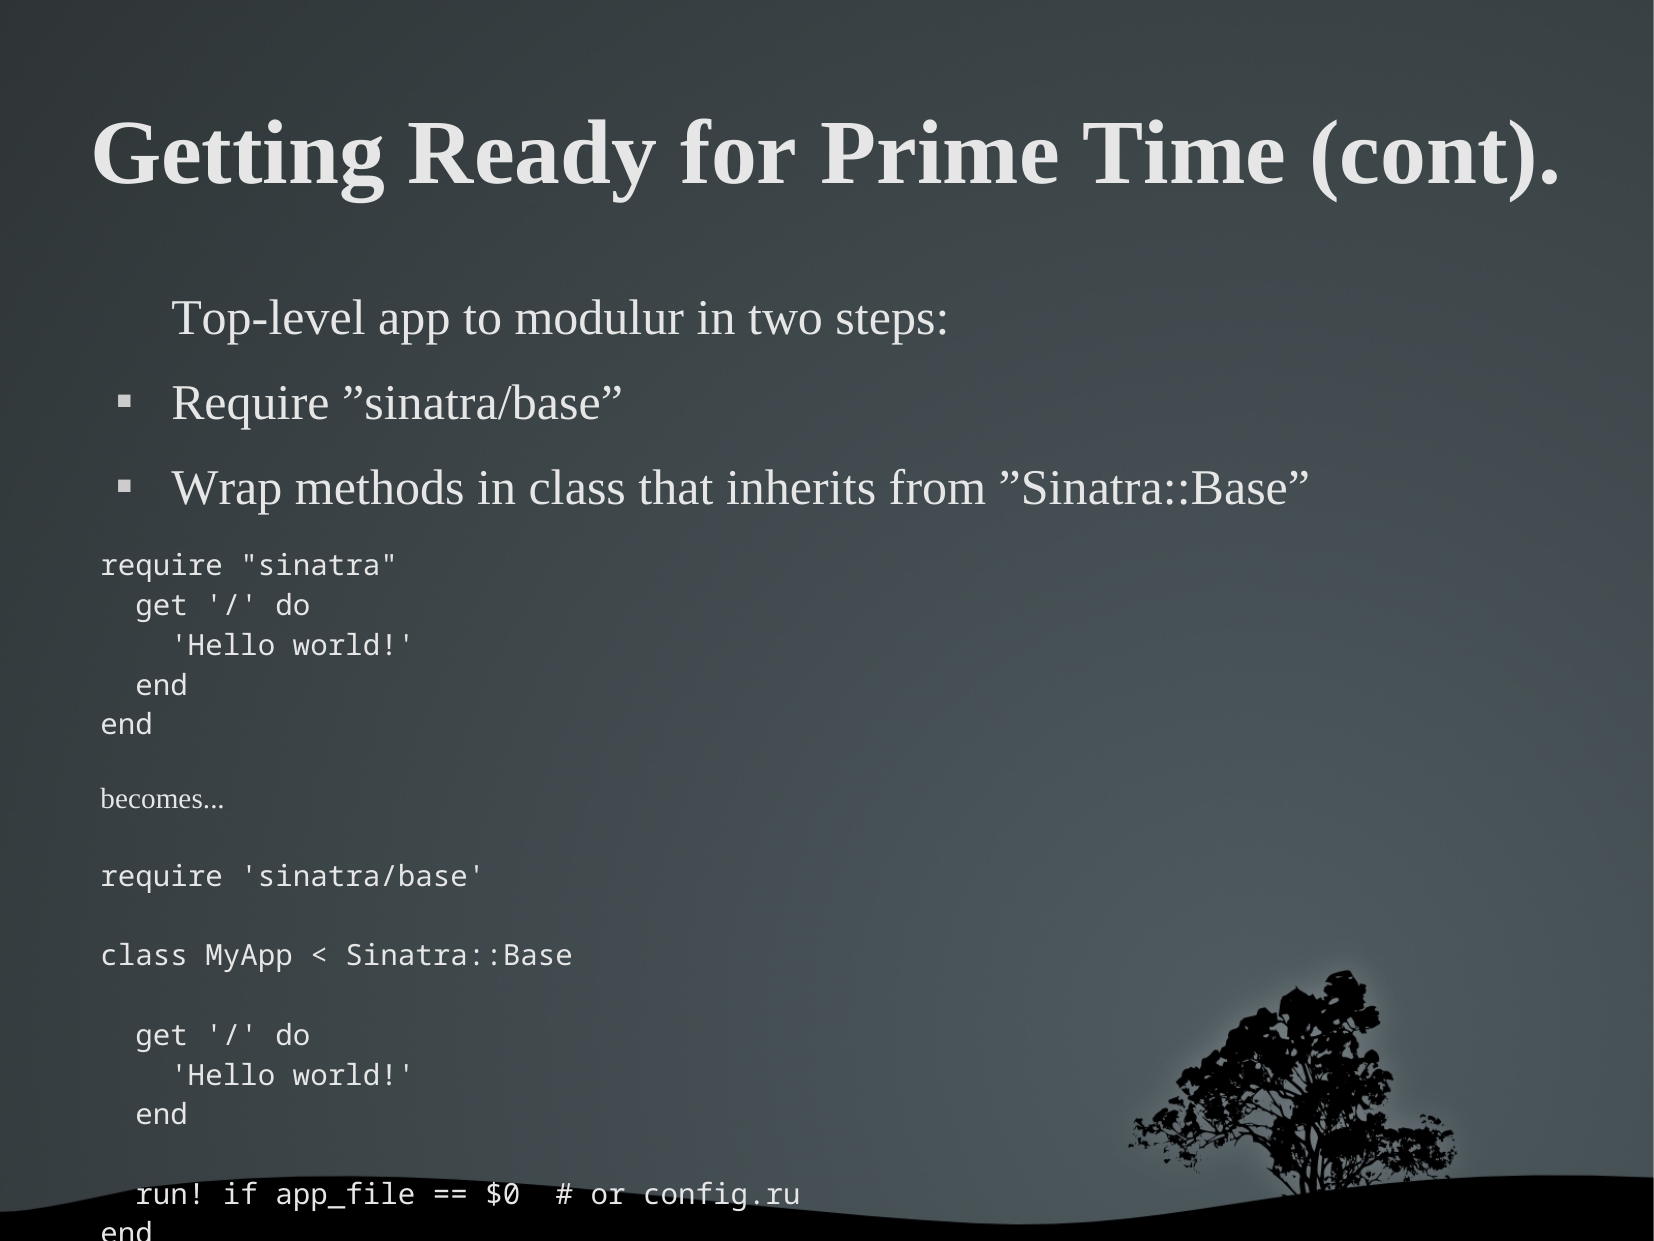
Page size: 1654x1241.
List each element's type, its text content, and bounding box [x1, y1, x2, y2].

picture [122, 1229, 130, 1241]
list Top-level app to modulur in two steps: Require ”sinatra/base” Wrap methods in class that inherits from ”Sinatra::Base” require "sinatra" get '/' do 'Hello world!' end end becomes... require 'sinatra/base' class MyApp < Sinatra::Base get '/' do 'Hello world!' end run! if app_file == $0 # or config.ru end [82, 290, 1571, 1209]
picture [0, 0, 1654, 1241]
title Getting Ready for Prime Time (cont). [82, 49, 1571, 257]
picture [139, 1229, 148, 1241]
picture [104, 1229, 113, 1234]
